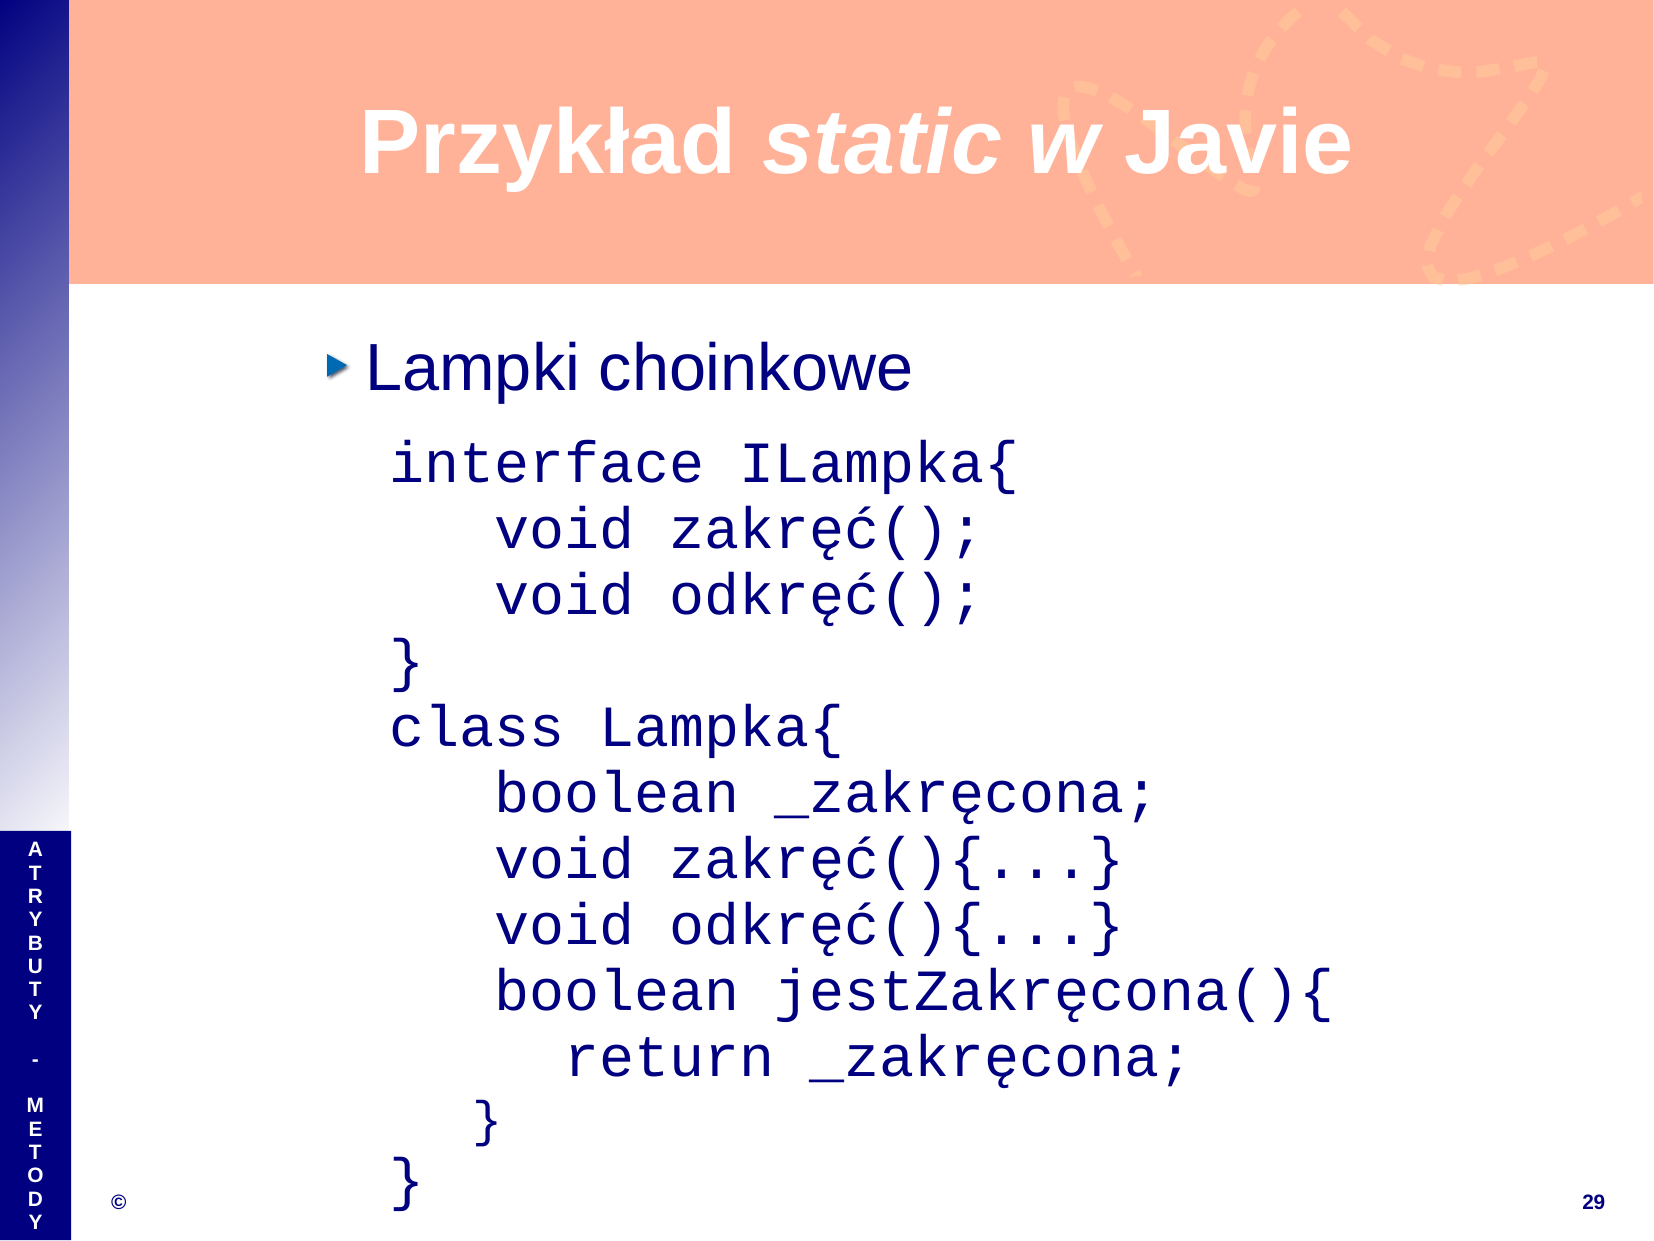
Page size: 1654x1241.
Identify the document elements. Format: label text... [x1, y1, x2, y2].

title Przykład static w Javie [97, 37, 1617, 246]
text_box A T R Y B U T Y - M E T O D Y [0, 830, 71, 1241]
list Lampki choinkowe interface ILampka{ void zakręć(); void odkręć(); } class Lampka{ boolean _zakręcona; void zakręć(){...} void odkręć(){...} boolean jestZakręcona(){ return _zakręcona; } } [294, 329, 1429, 1218]
